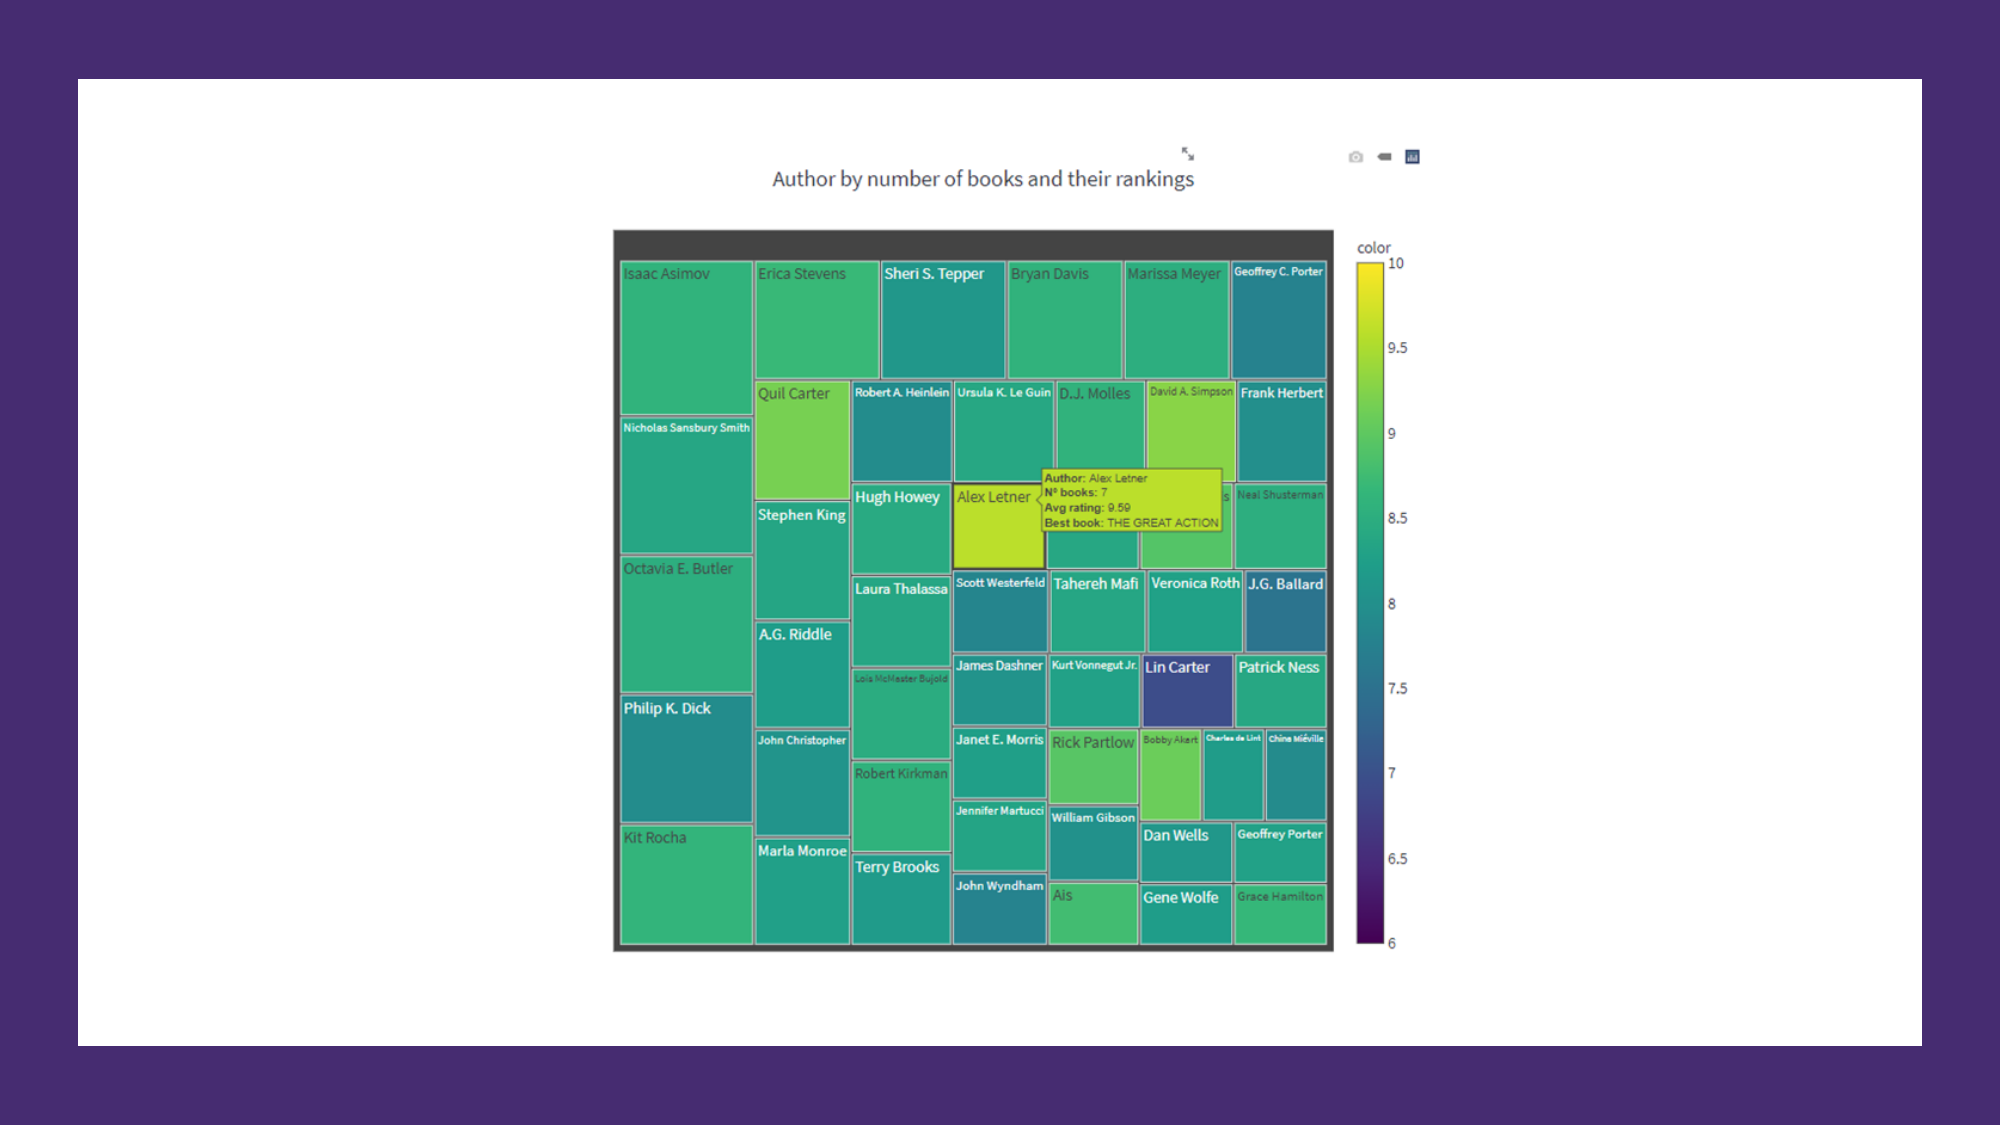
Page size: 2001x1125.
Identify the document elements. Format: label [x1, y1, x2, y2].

picture [531, 131, 1469, 994]
text_box [0, 0, 2000, 1125]
